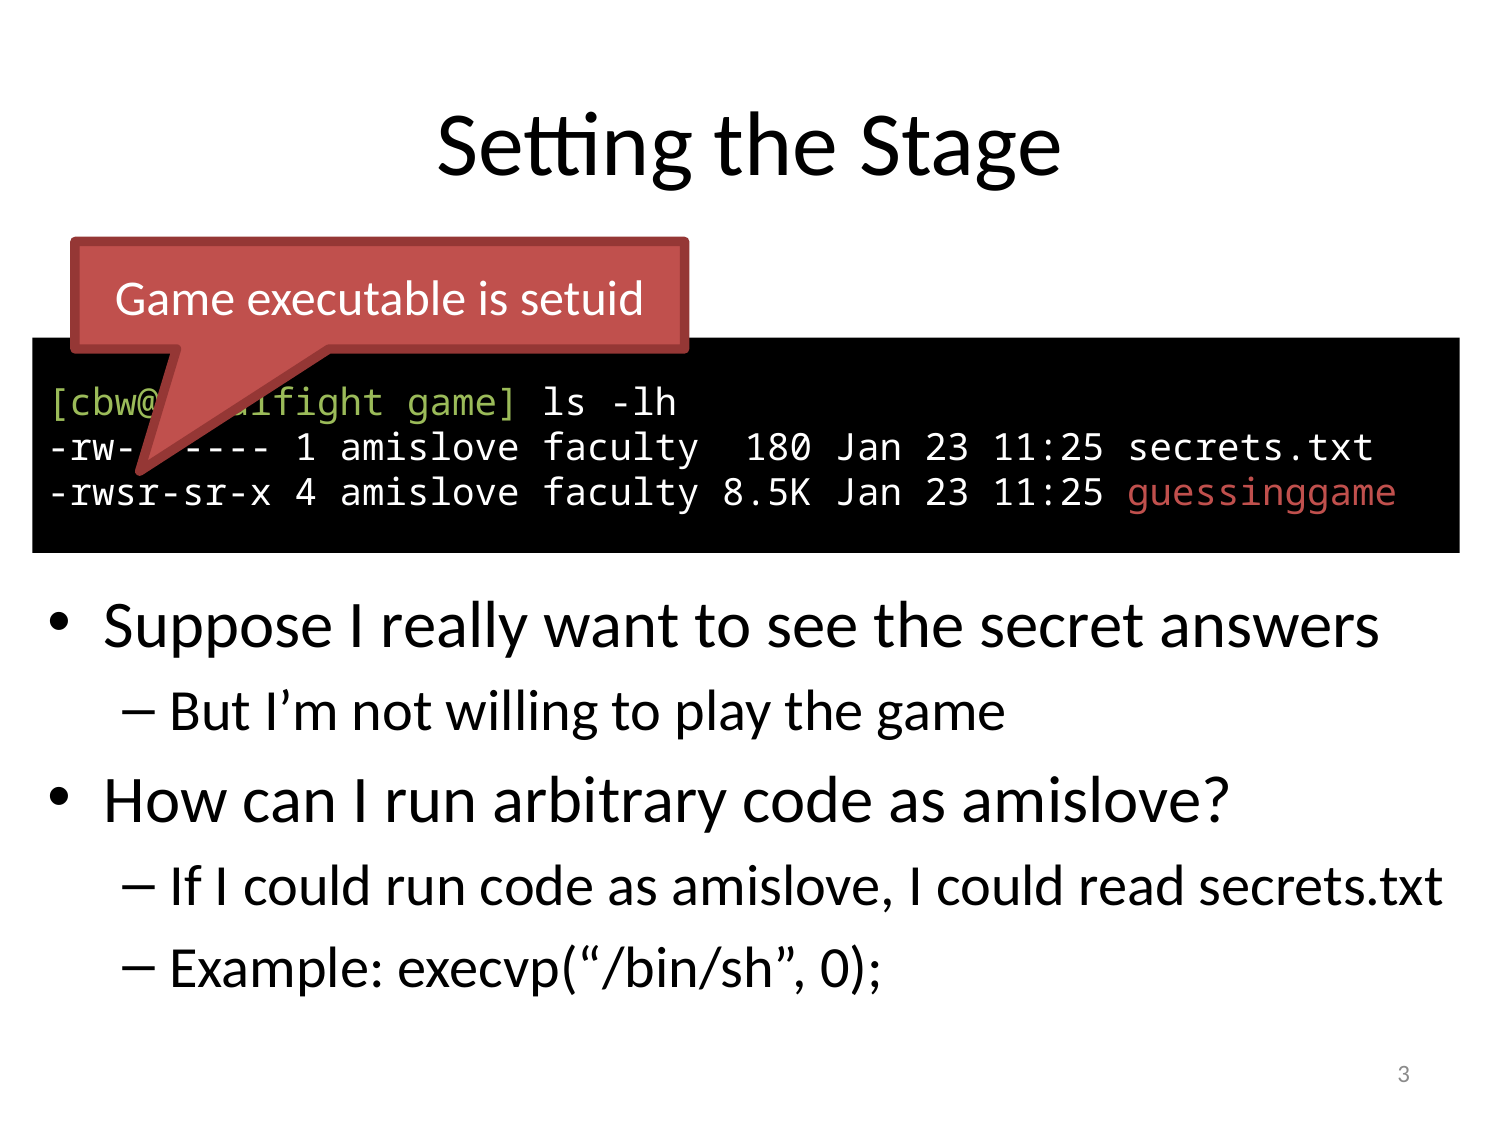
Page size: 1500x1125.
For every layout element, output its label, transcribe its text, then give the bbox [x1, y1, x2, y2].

list Suppose I really want to see the secret answers But I’m not willing to play the game How can I run arbitrary code as amislove? If I could run code as amislove, I could read secrets.txt Example: execvp(“/bin/sh”, 0); [32, 573, 1487, 1115]
text_box [cbw@finalfight game] ls -lh -rw------- 1 amislove faculty 180 Jan 23 11:25 secrets.txt -rwsr-sr-x 4 amislove faculty 8.5K Jan 23 11:25 guessinggame [32, 337, 1460, 553]
slide_number <number> [1074, 1042, 1425, 1103]
text_box Game executable is setuid [74, 241, 685, 472]
title Setting the Stage [75, 45, 1425, 233]
